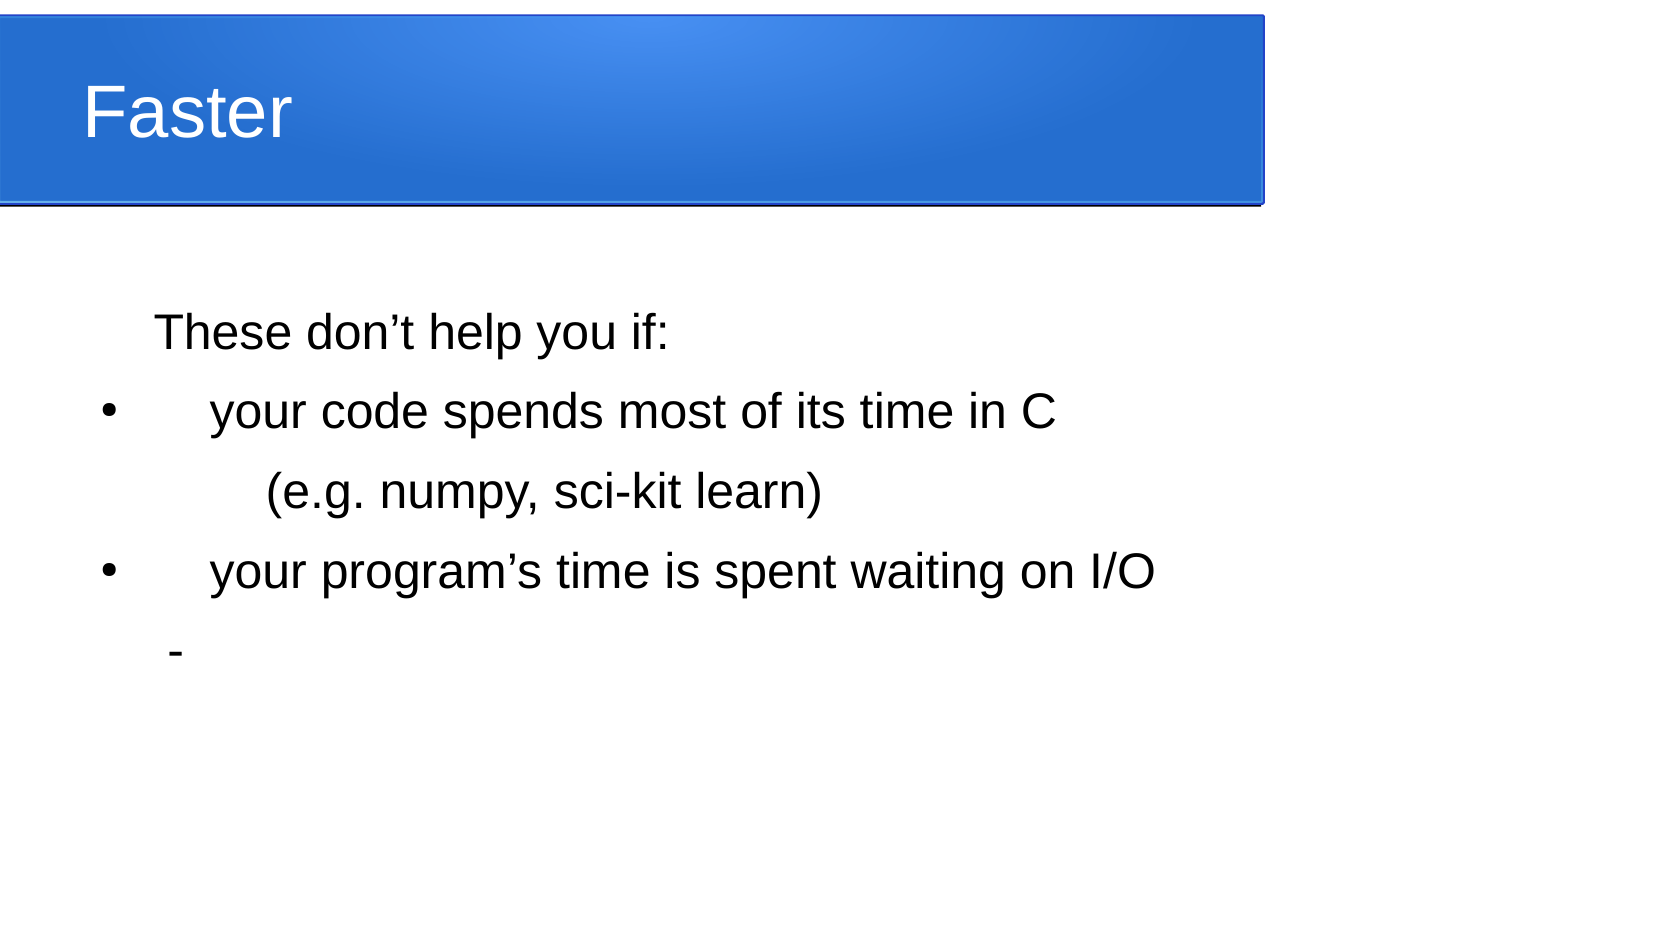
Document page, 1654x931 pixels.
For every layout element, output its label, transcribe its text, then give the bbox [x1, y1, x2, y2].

title Faster [82, 35, 1235, 189]
list These don’t help you if: your code spends most of its time in C (e.g. numpy, sci-kit learn) your program’s time is spent waiting on I/O - [82, 224, 1571, 856]
